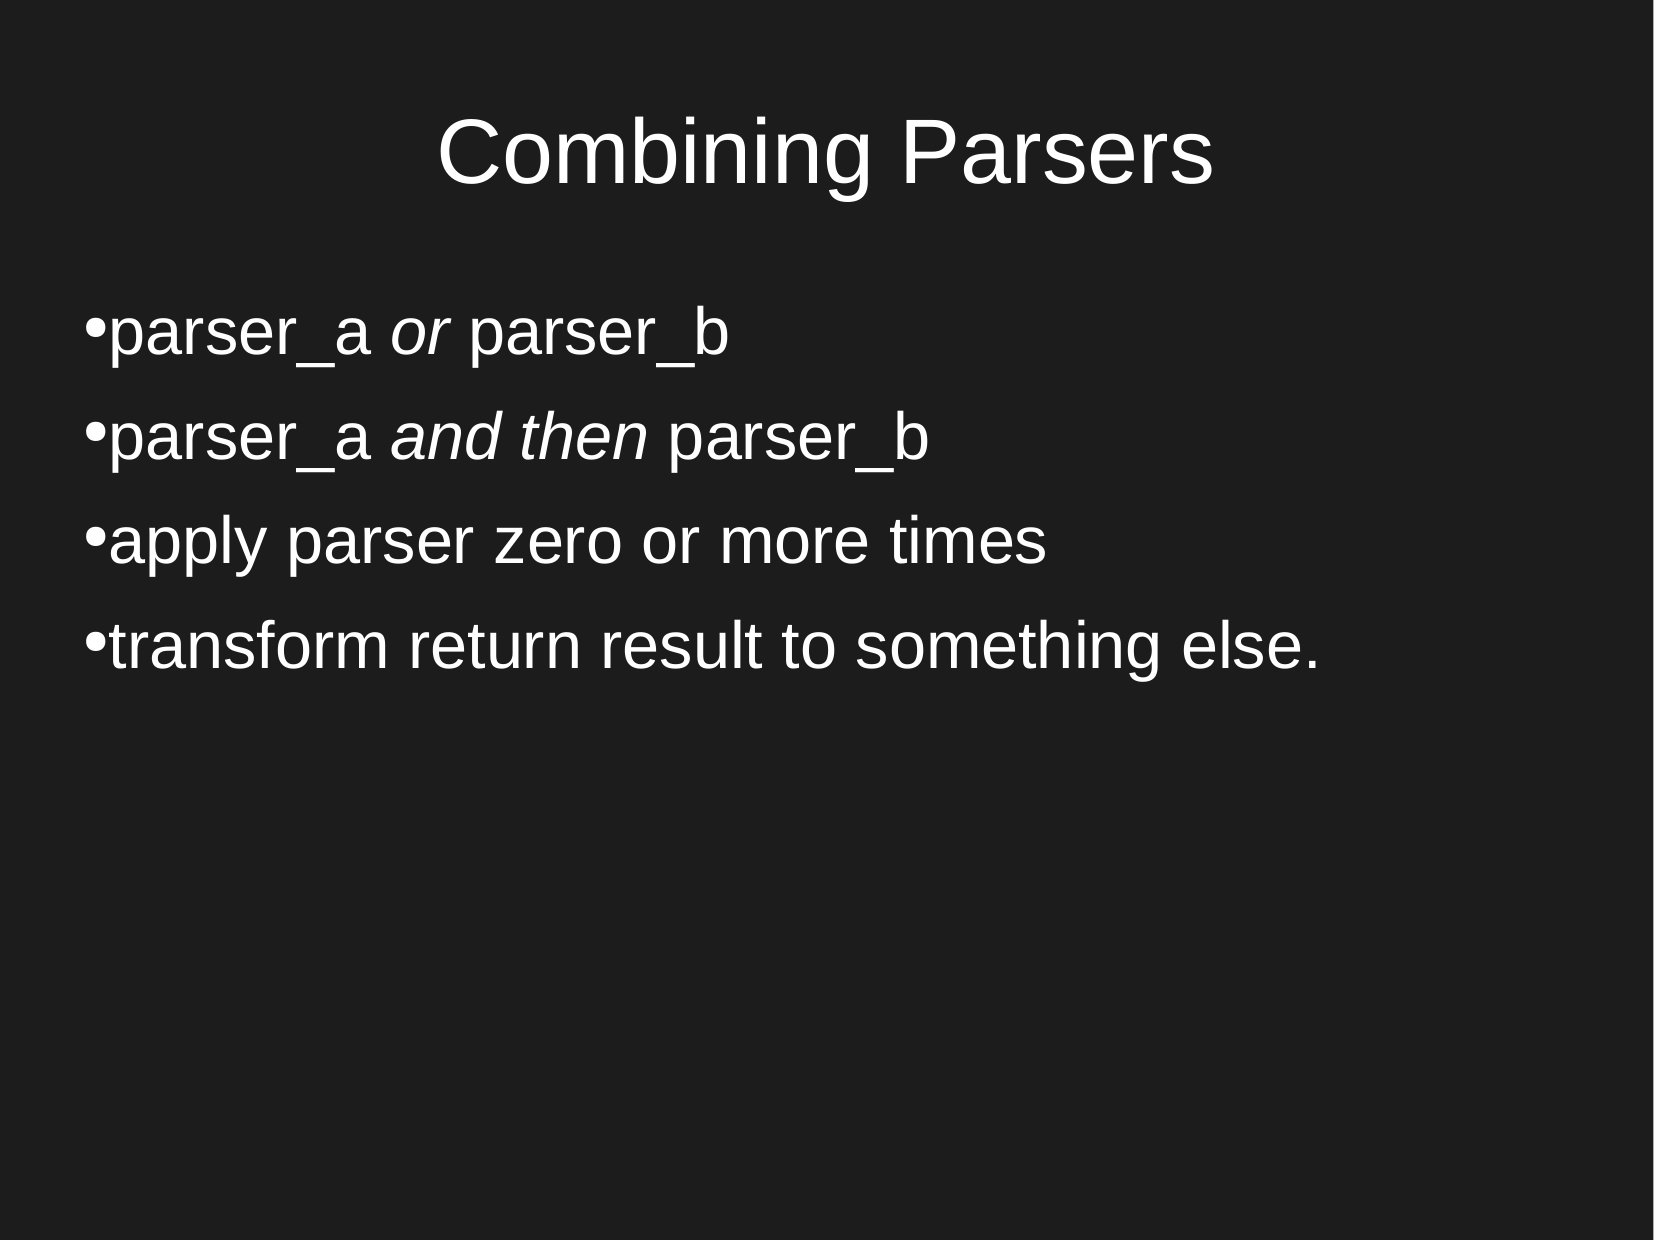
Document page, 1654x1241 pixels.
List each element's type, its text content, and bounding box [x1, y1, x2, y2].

list parser_a or parser_b parser_a and then parser_b apply parser zero or more times transform return result to something else. [82, 290, 1571, 1009]
title Combining Parsers [82, 49, 1571, 256]
